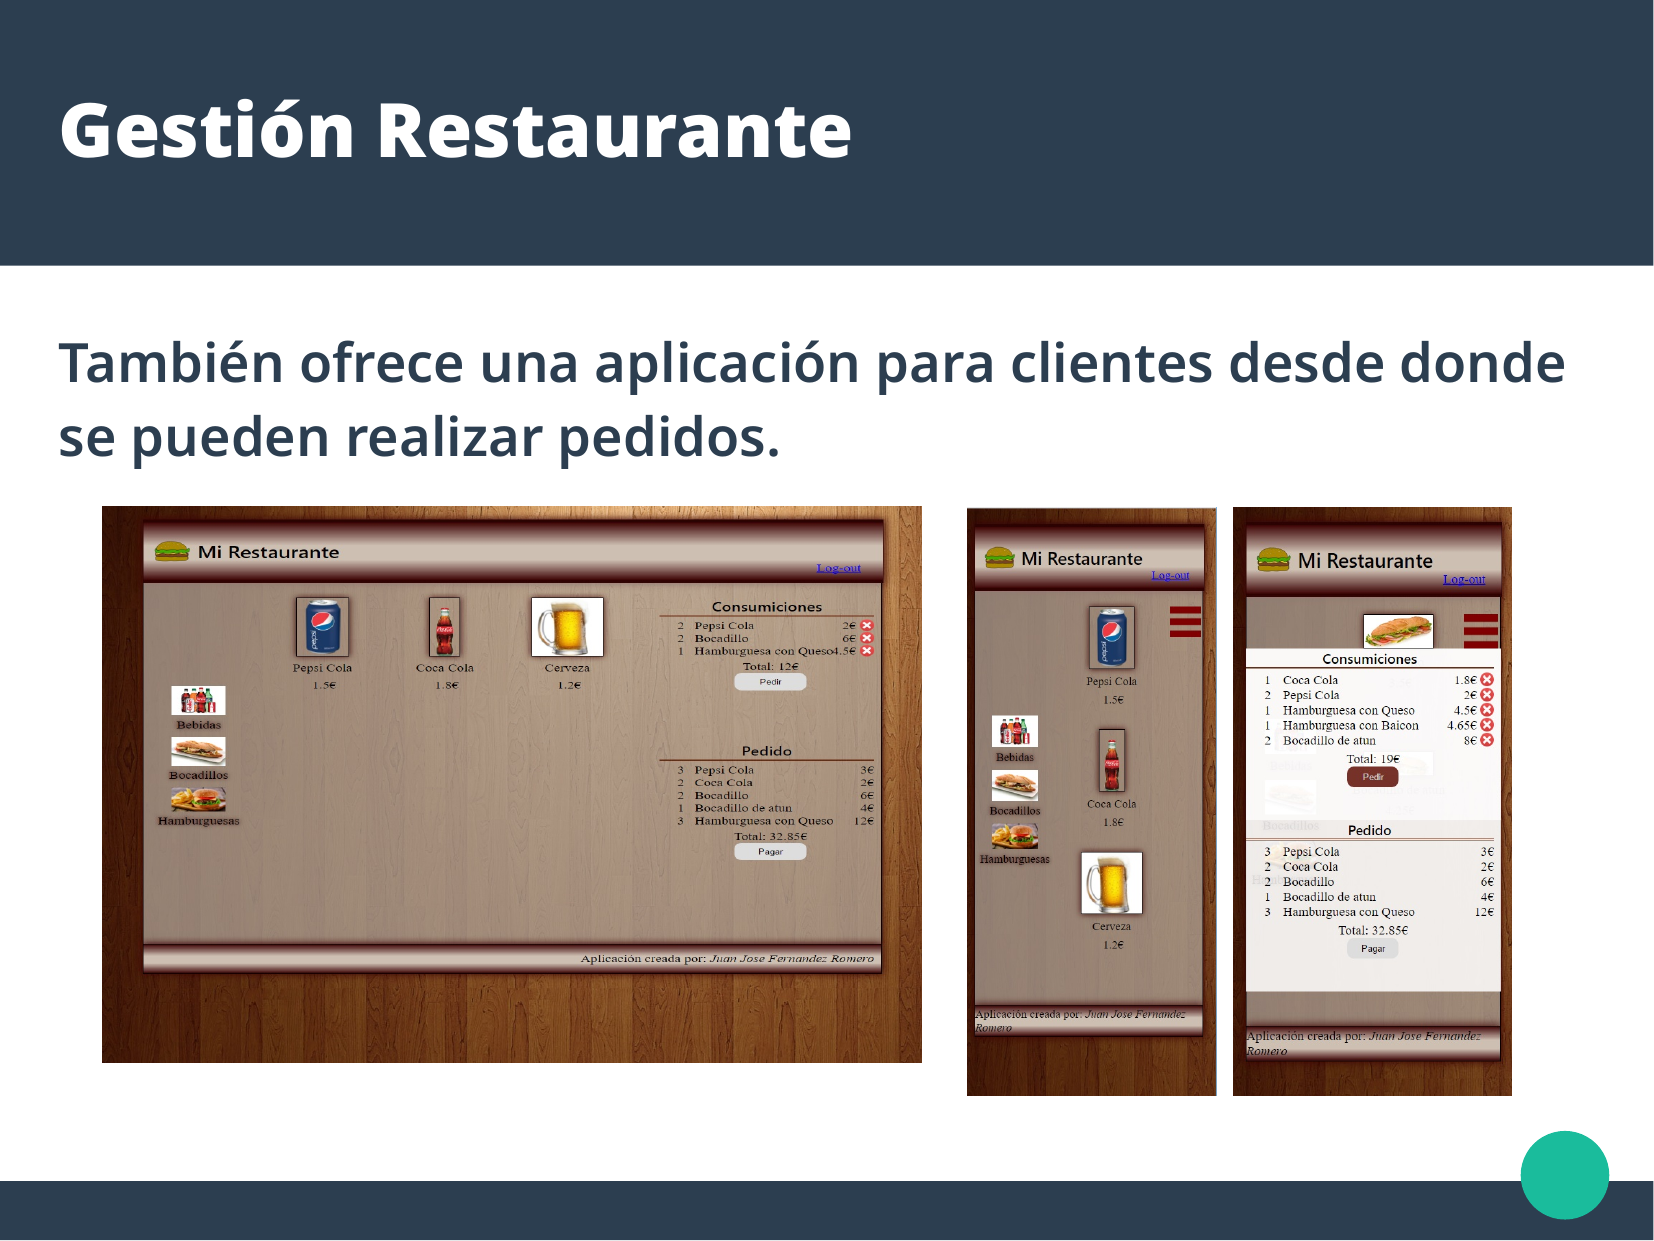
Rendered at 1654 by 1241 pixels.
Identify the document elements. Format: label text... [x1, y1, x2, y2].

picture [967, 507, 1217, 1096]
picture [1233, 507, 1512, 1096]
picture [102, 506, 922, 1063]
title Gestión Restaurante [59, 49, 1595, 207]
list También ofrece una aplicación para clientes desde donde se pueden realizar pedidos. [59, 324, 1595, 1152]
